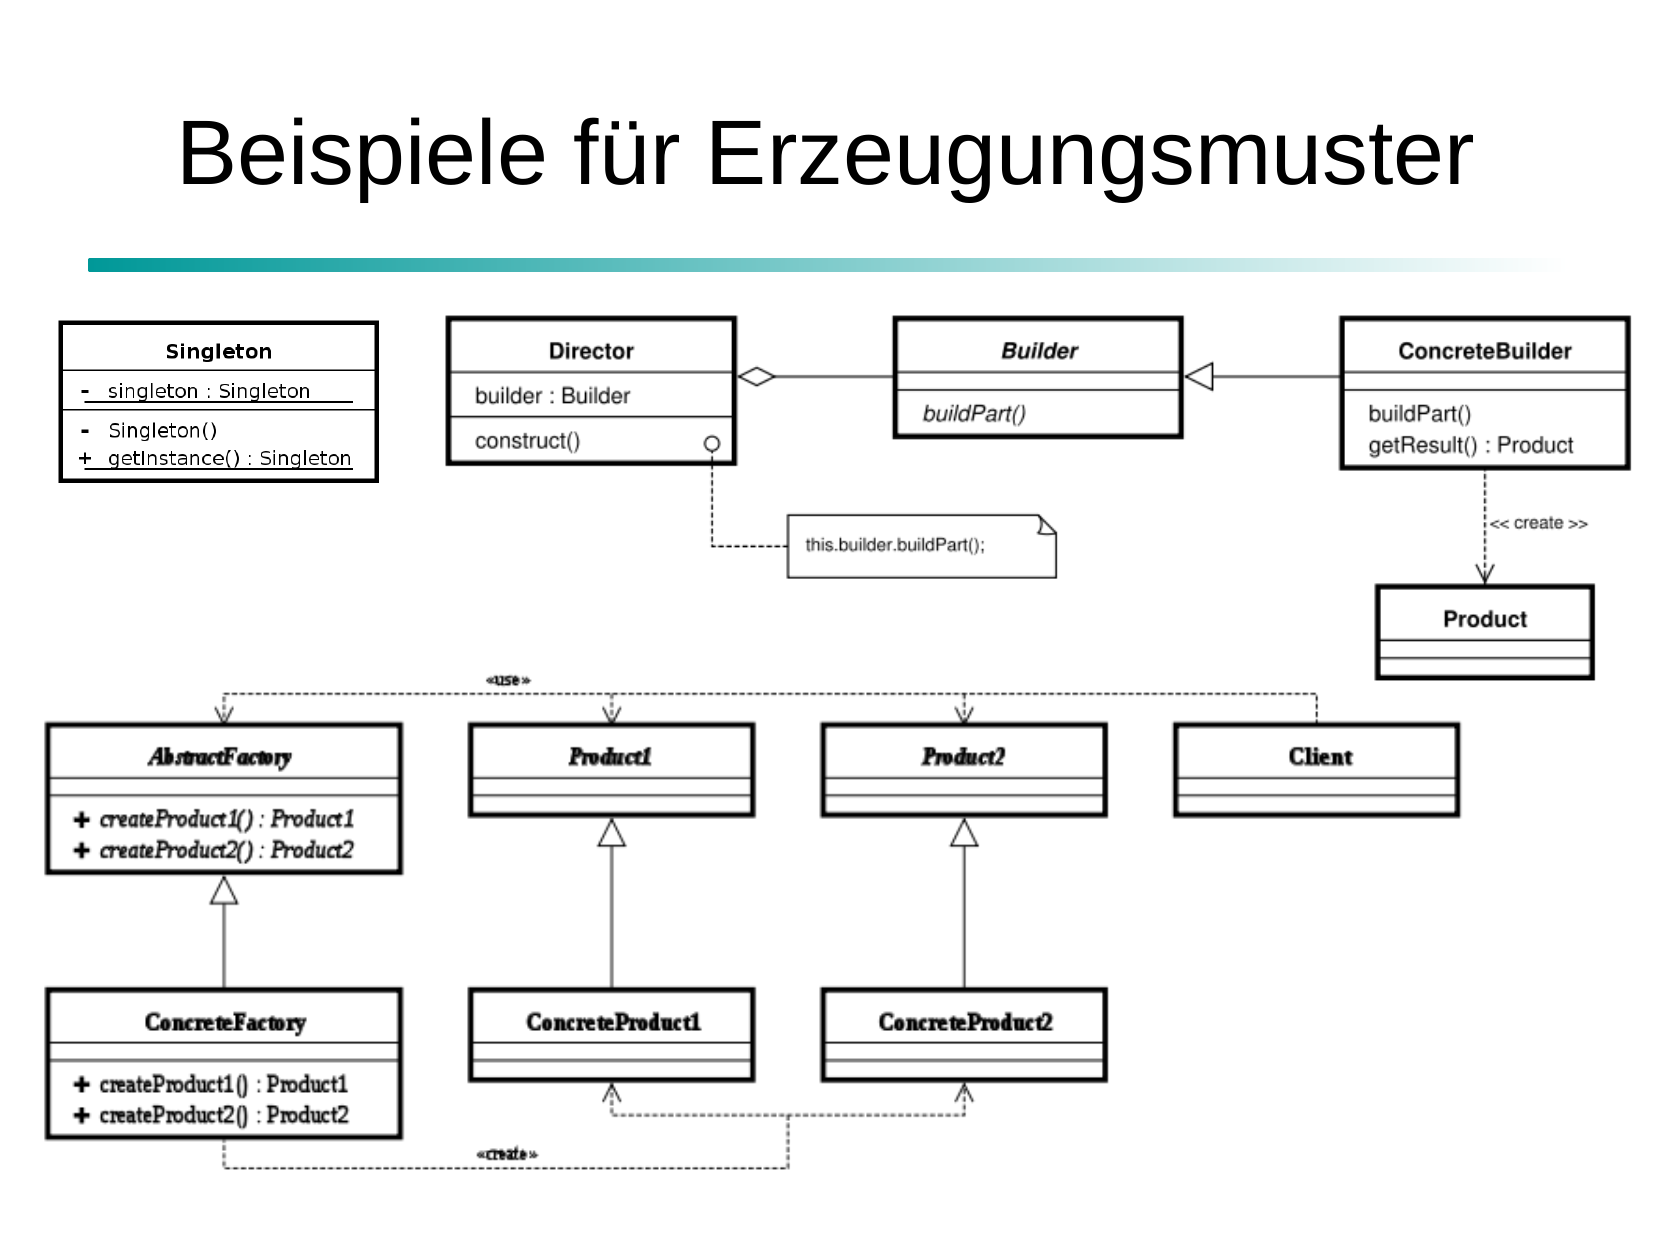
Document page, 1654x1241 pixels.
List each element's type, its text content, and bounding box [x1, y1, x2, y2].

title Beispiele für Erzeugungsmuster [82, 49, 1571, 257]
picture [13, 283, 1654, 1211]
